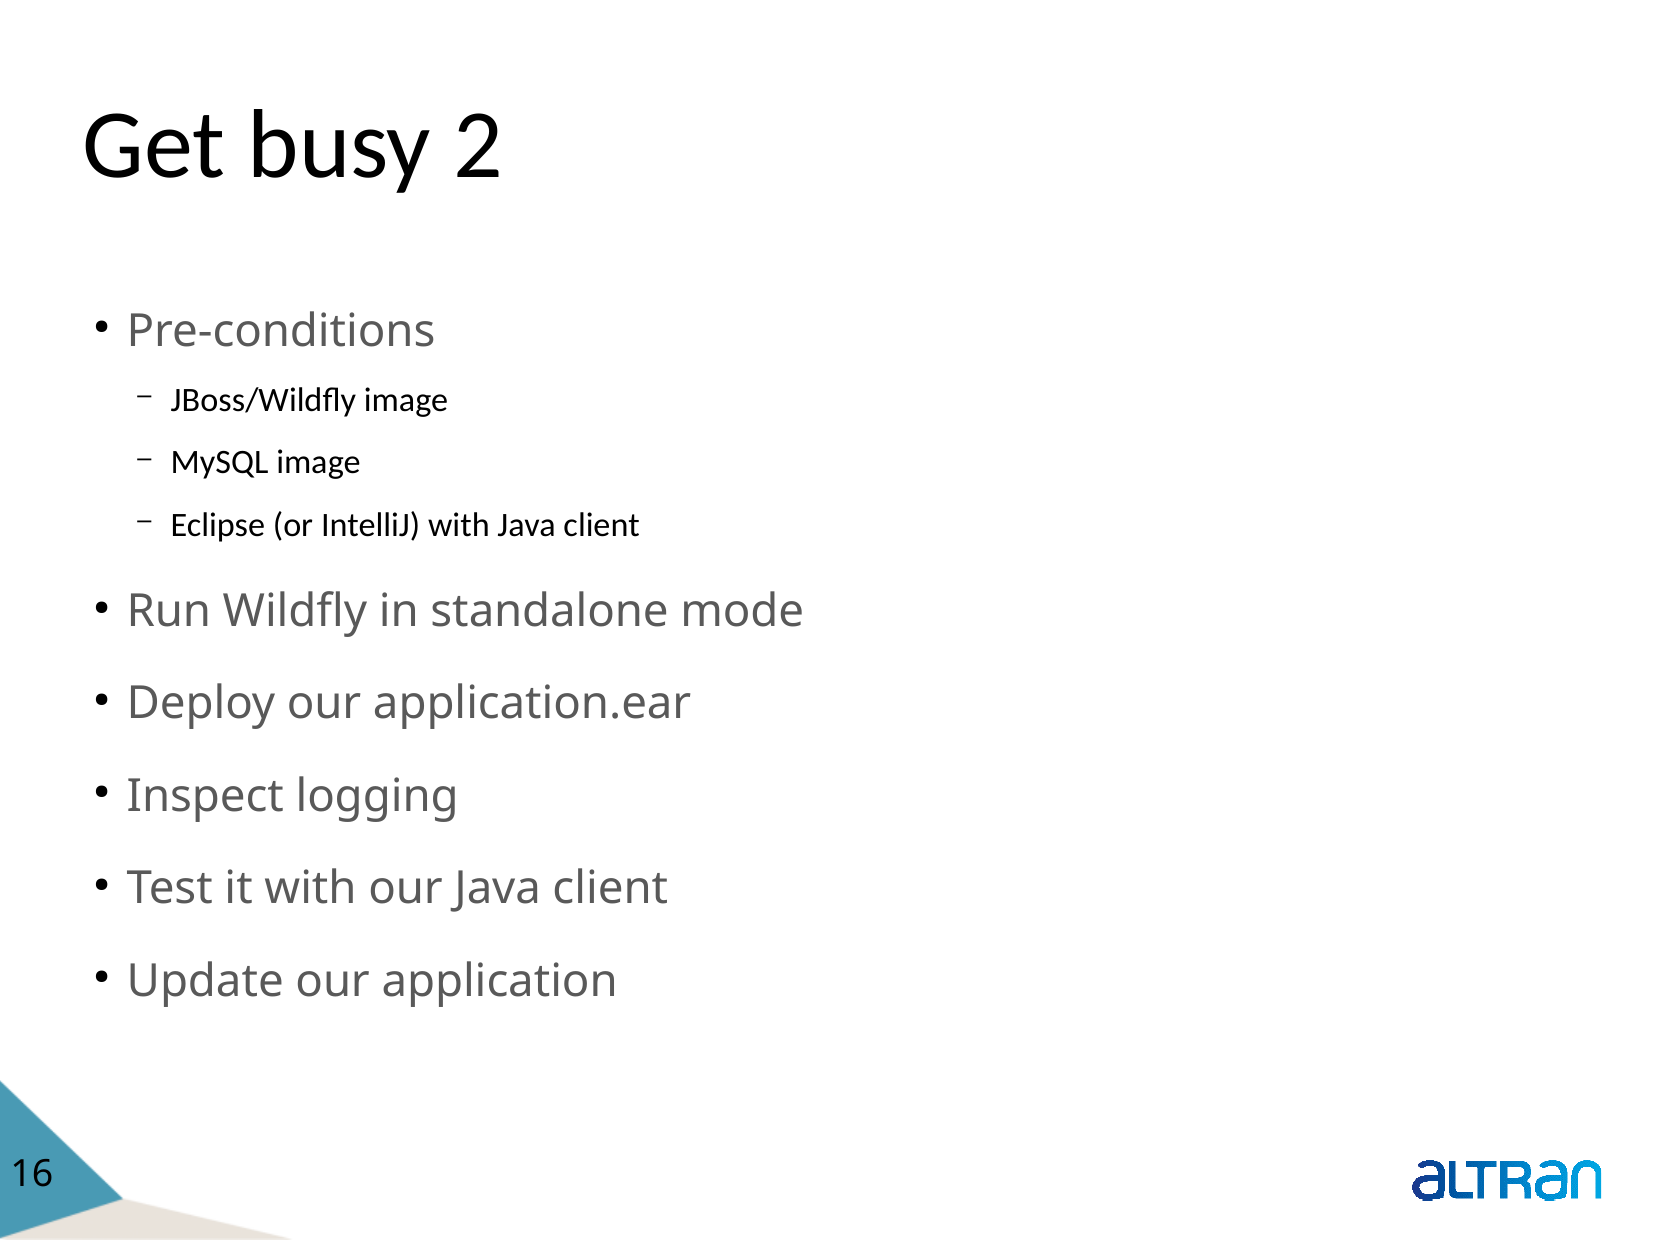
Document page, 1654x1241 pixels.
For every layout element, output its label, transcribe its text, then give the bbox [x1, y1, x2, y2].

picture [1595, 1160, 1602, 1167]
picture [1555, 1160, 1602, 1201]
list Pre-conditions JBoss/Wildfly image MySQL image Eclipse (or IntelliJ) with Java client Run Wildfly in standalone mode Deploy our application.ear Inspect logging Test it with our Java client Update our application [82, 290, 1141, 1010]
picture [0, 1072, 316, 1240]
picture [1412, 1160, 1559, 1201]
title Get busy 2 [82, 49, 1571, 257]
picture [1543, 1182, 1560, 1193]
